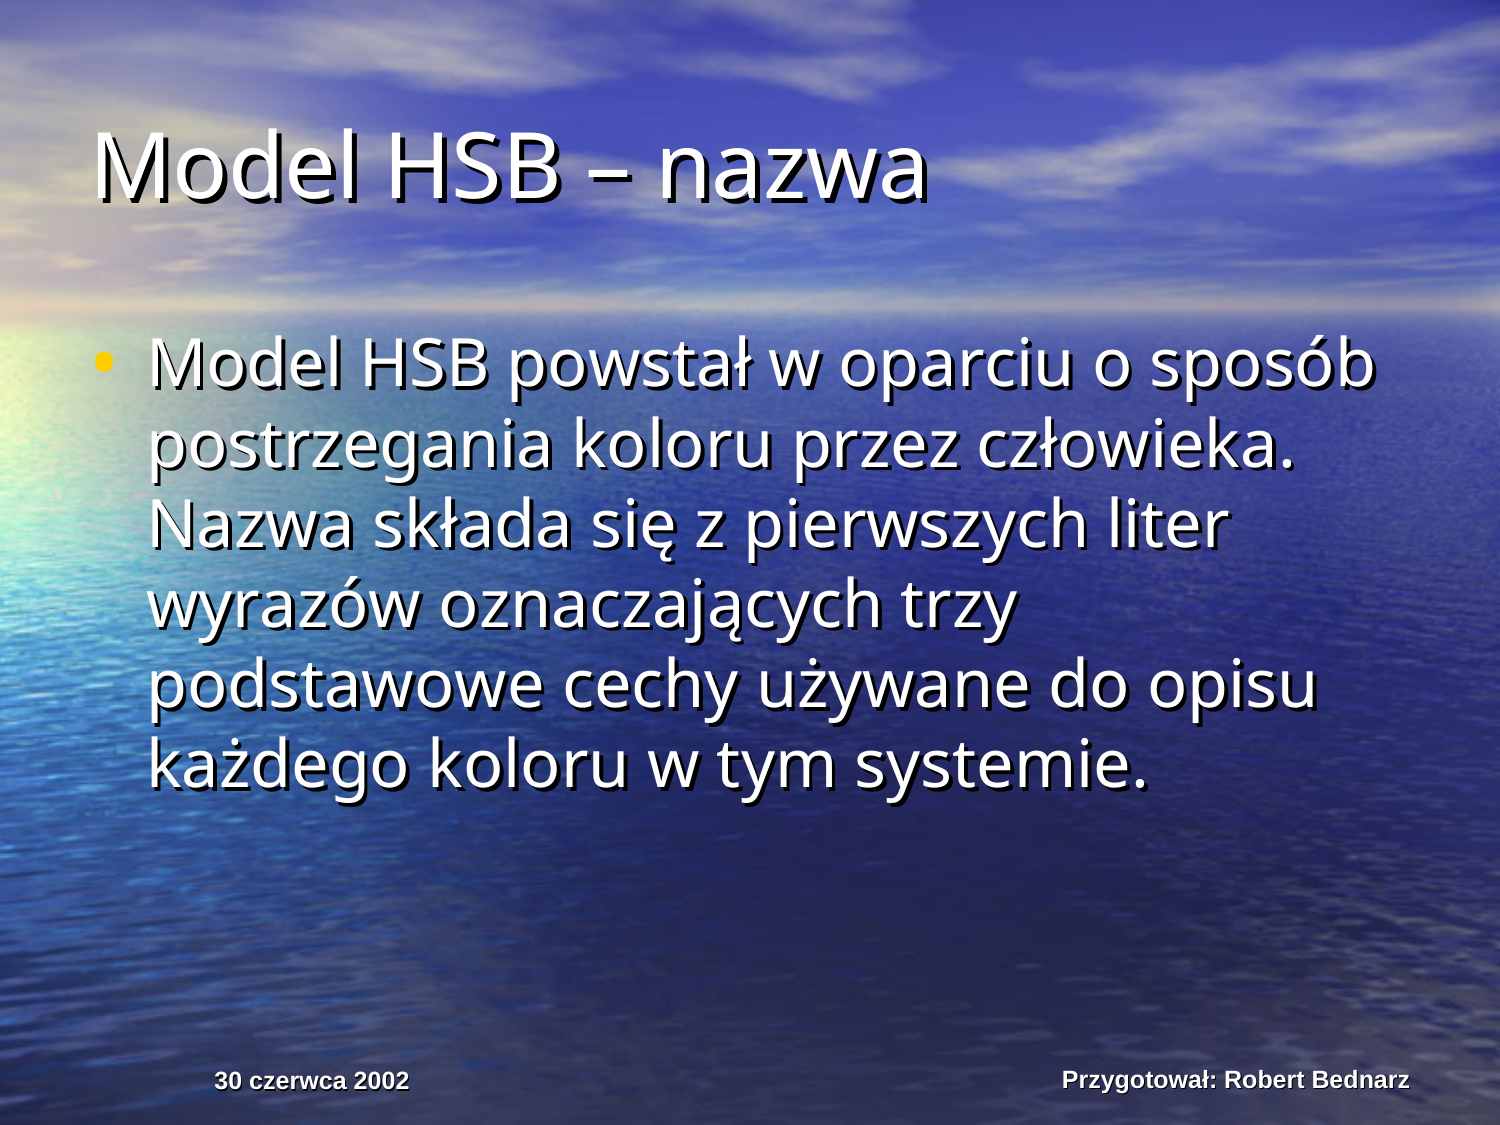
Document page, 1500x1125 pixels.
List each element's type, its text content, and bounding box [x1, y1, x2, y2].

picture [0, 0, 1500, 1125]
title Model HSB – nazwa [75, 47, 1426, 276]
list Model HSB powstał w oparciu o sposób postrzegania koloru przez człowieka. Nazwa składa się z pierwszych liter wyrazów oznaczających trzy podstawowe cechy używane do opisu każdego koloru w tym systemie. [75, 312, 1426, 823]
